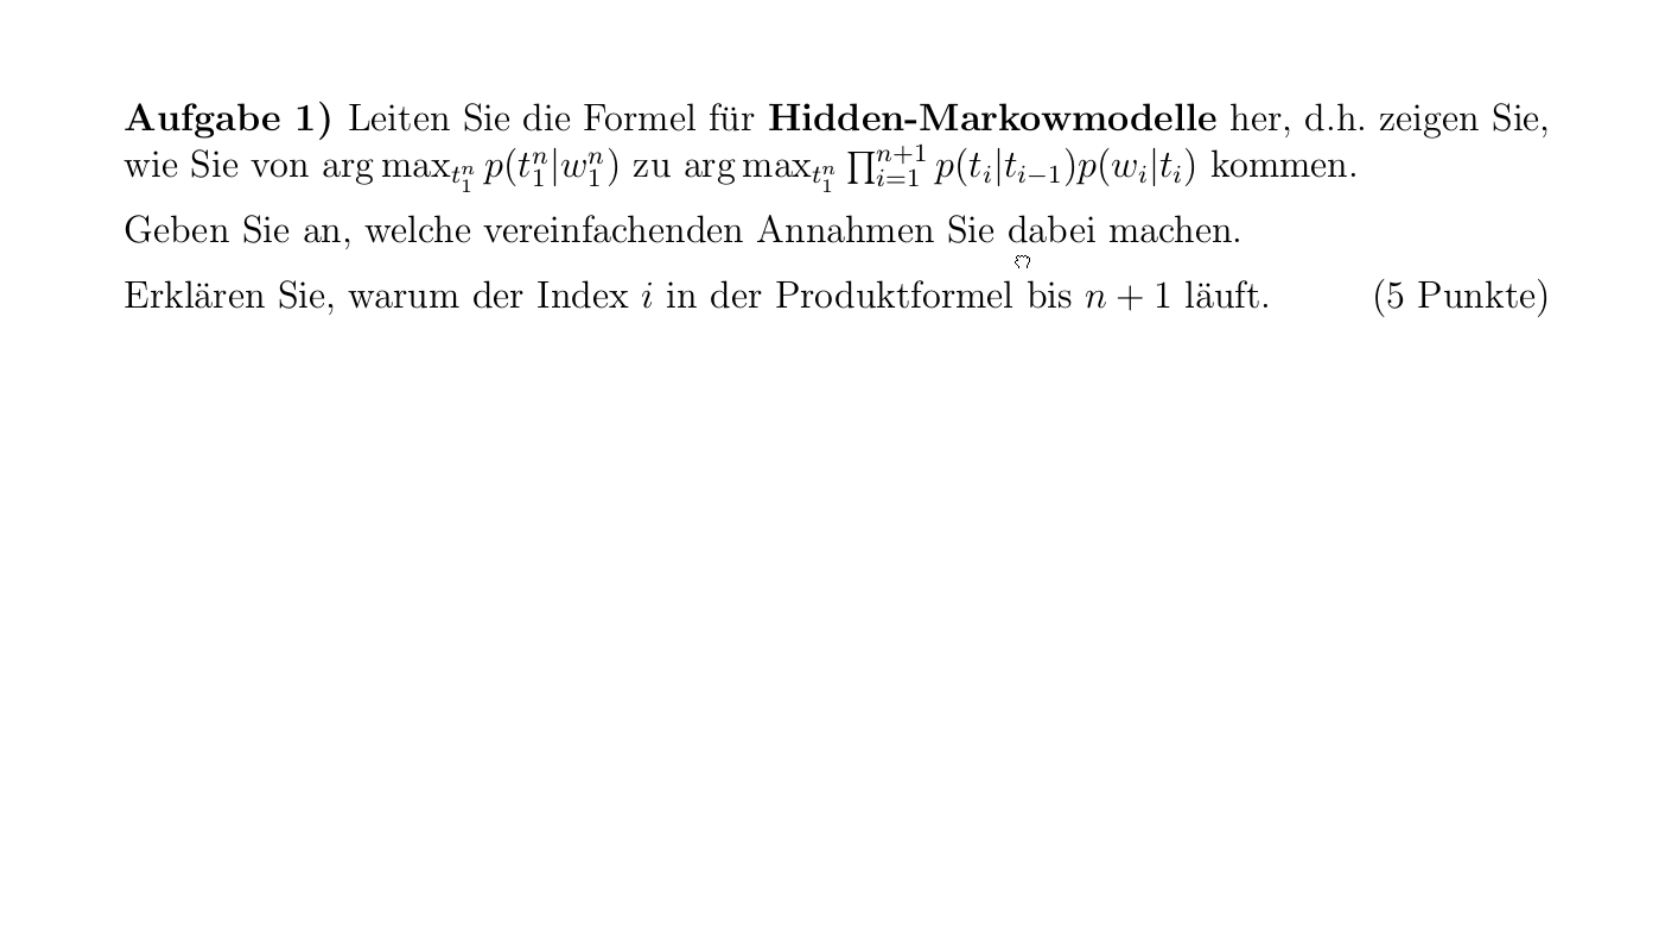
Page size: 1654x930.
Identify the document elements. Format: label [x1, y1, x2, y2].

picture [75, 59, 1614, 360]
